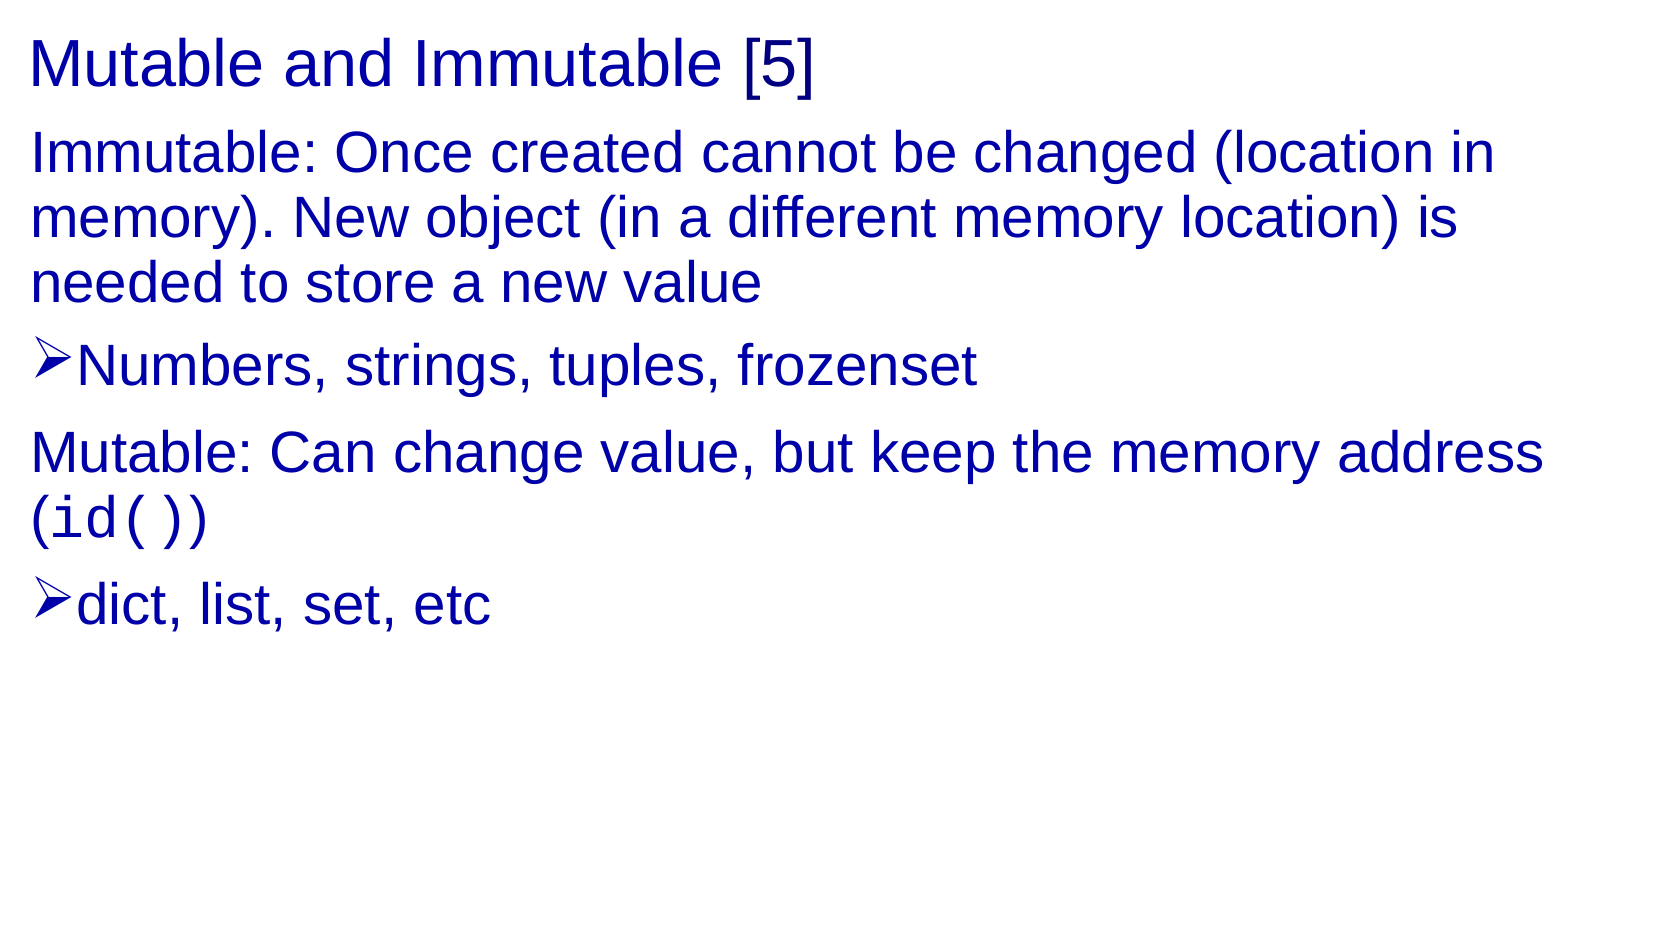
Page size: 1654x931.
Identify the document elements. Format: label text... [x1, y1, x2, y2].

title Mutable and Immutable [5] [28, 21, 1626, 106]
list Immutable: Once created cannot be changed (location in memory). New object (in a different memory location) is needed to store a new value Numbers, strings, tuples, frozenset Mutable: Can change value, but keep the memory address (id()) dict, list, set, etc [30, 120, 1645, 916]
